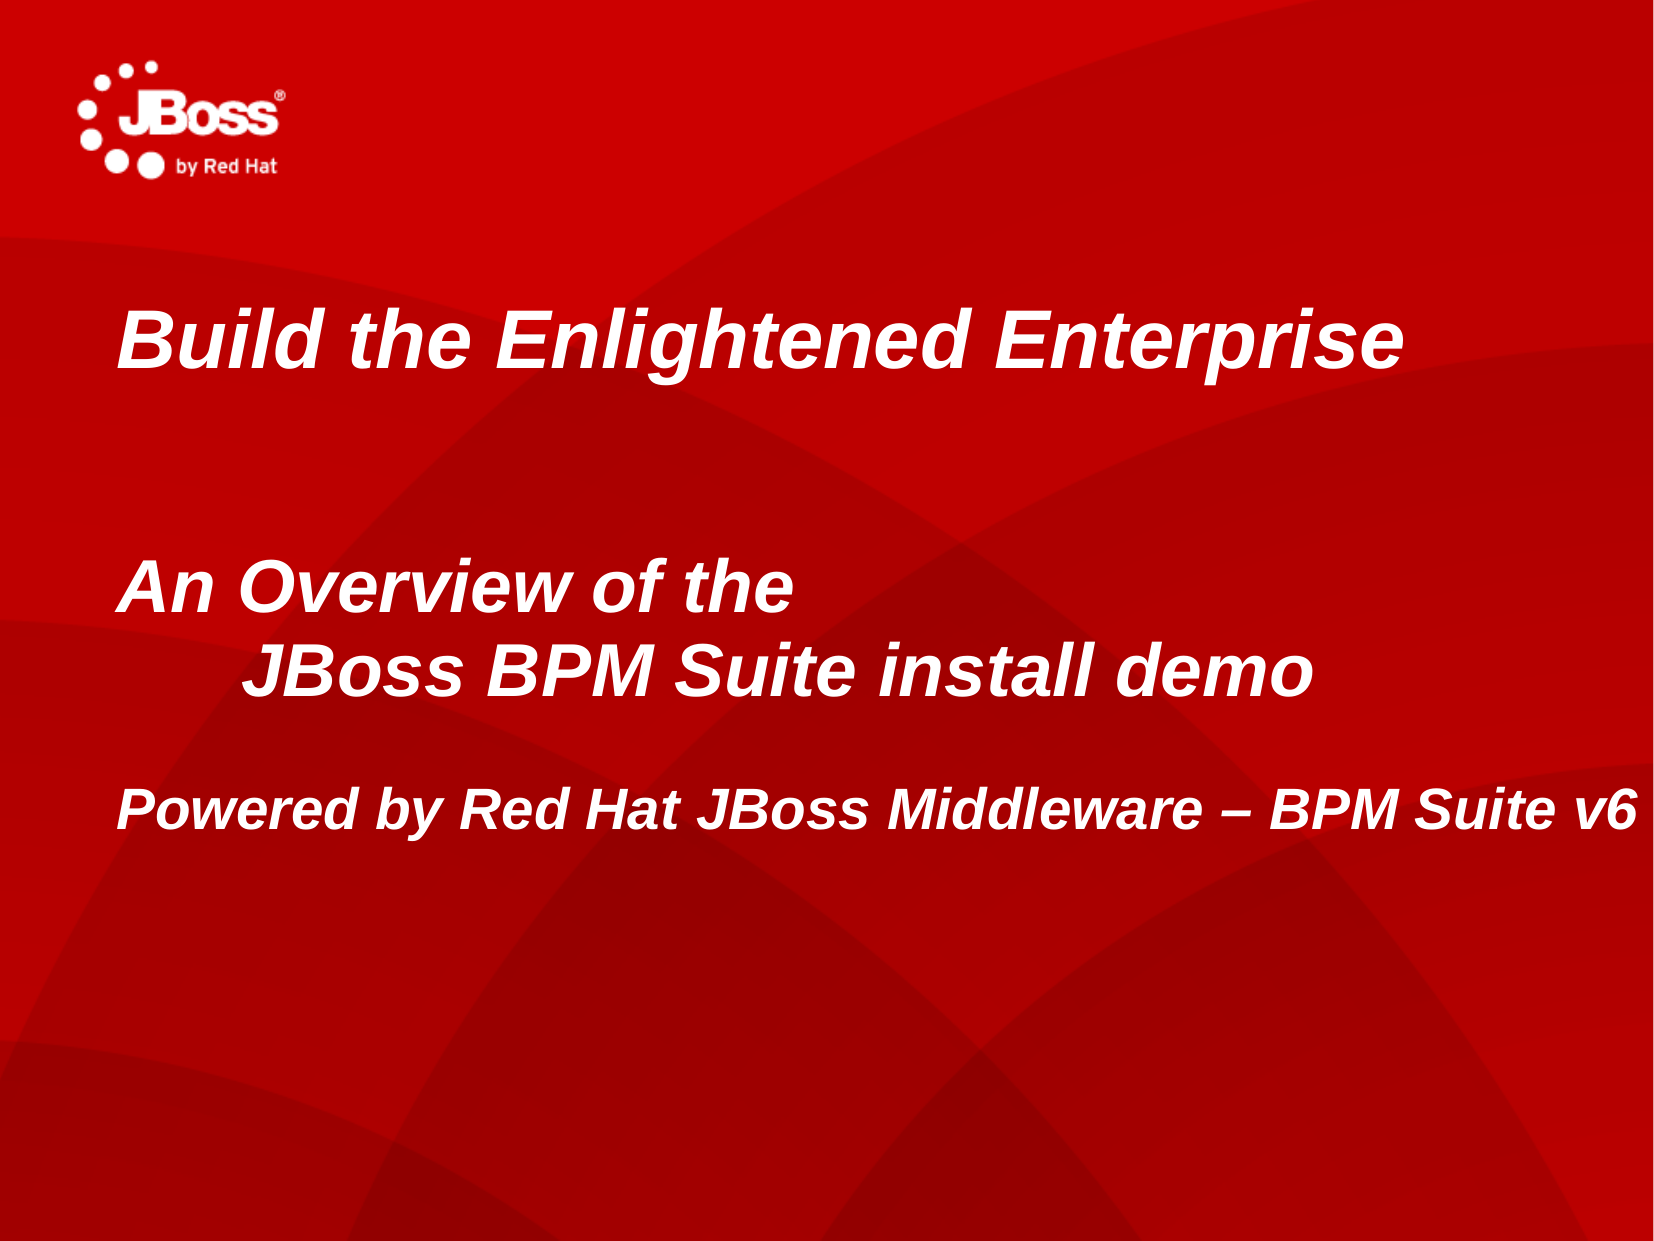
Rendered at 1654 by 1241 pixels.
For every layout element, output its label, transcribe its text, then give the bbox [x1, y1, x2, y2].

picture [0, 0, 1654, 1241]
text_box Build the Enlightened Enterprise An Overview of the JBoss BPM Suite install demo Powered by Red Hat JBoss Middleware – BPM Suite v6 [101, 285, 1552, 1085]
